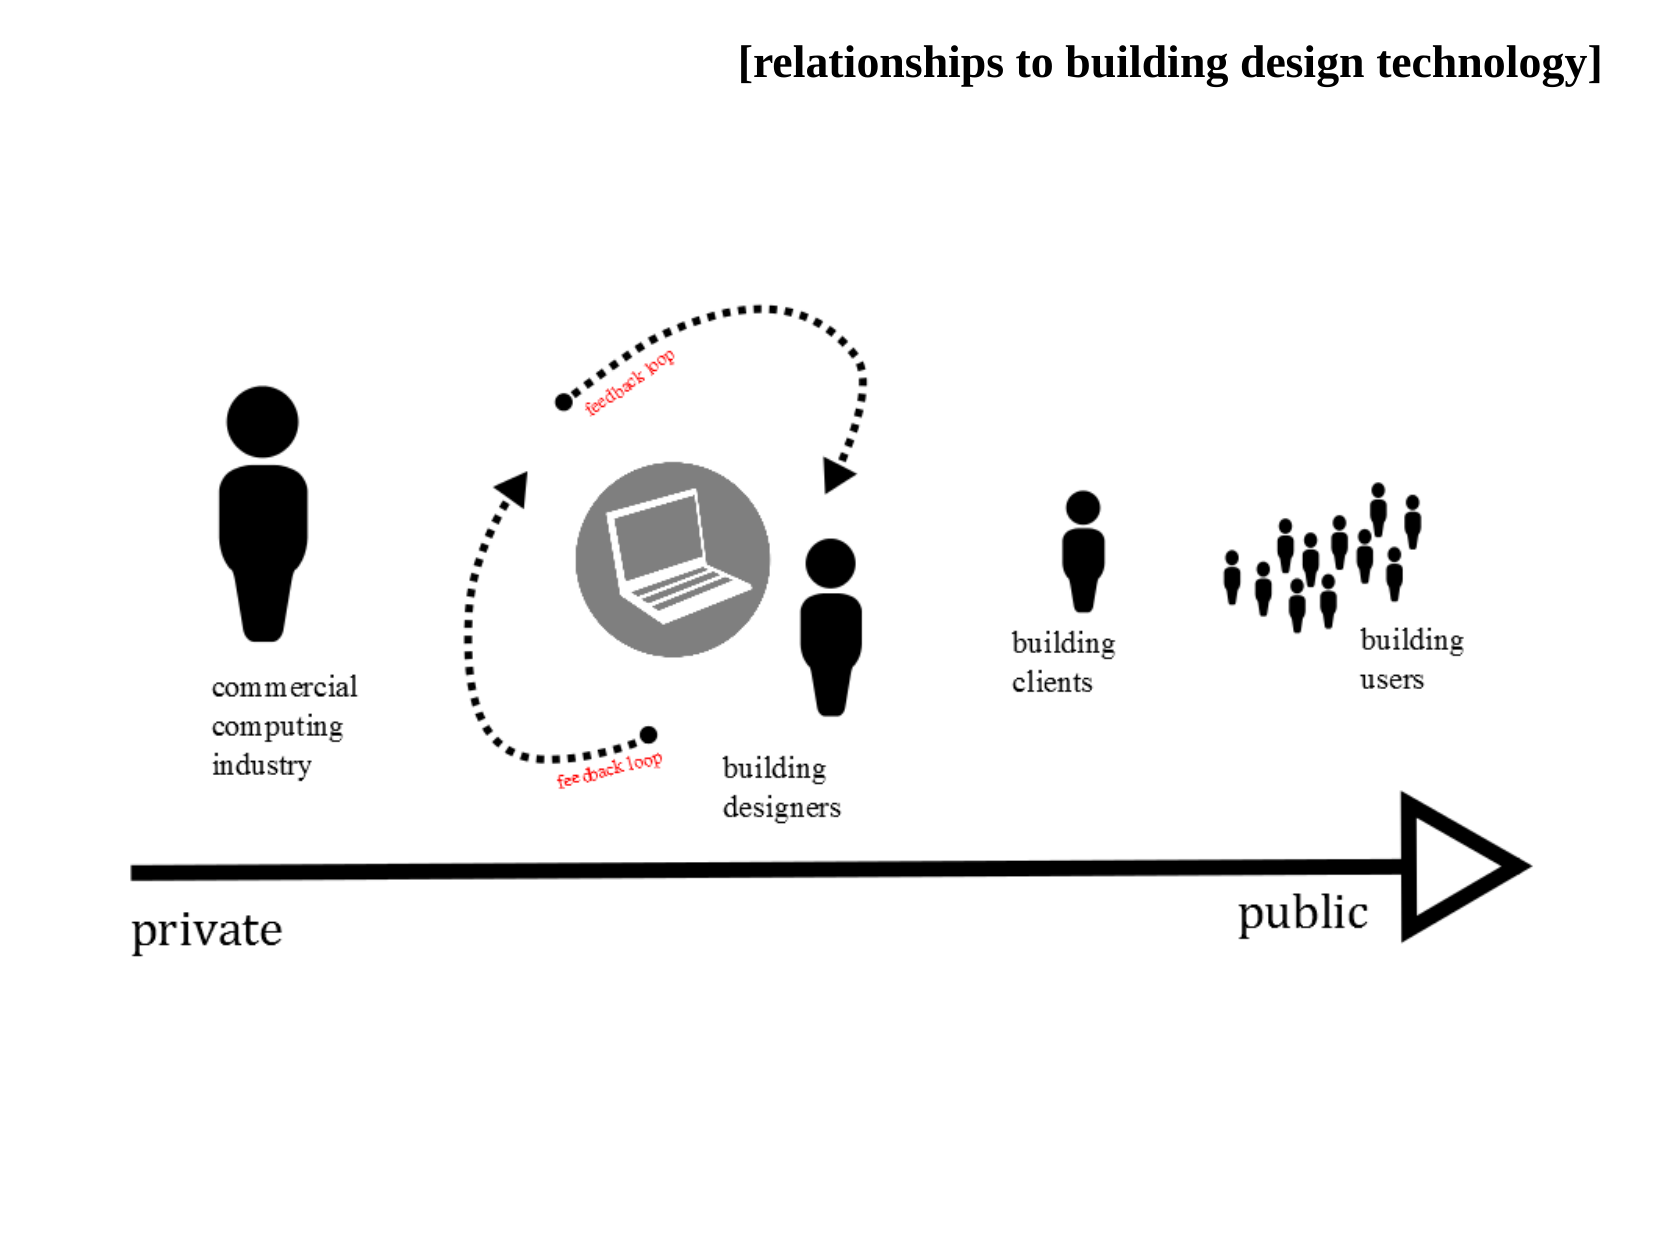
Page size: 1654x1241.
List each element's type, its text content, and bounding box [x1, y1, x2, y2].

picture [4, 76, 1650, 1241]
text_box [relationships to building design technology] [720, 28, 1619, 134]
